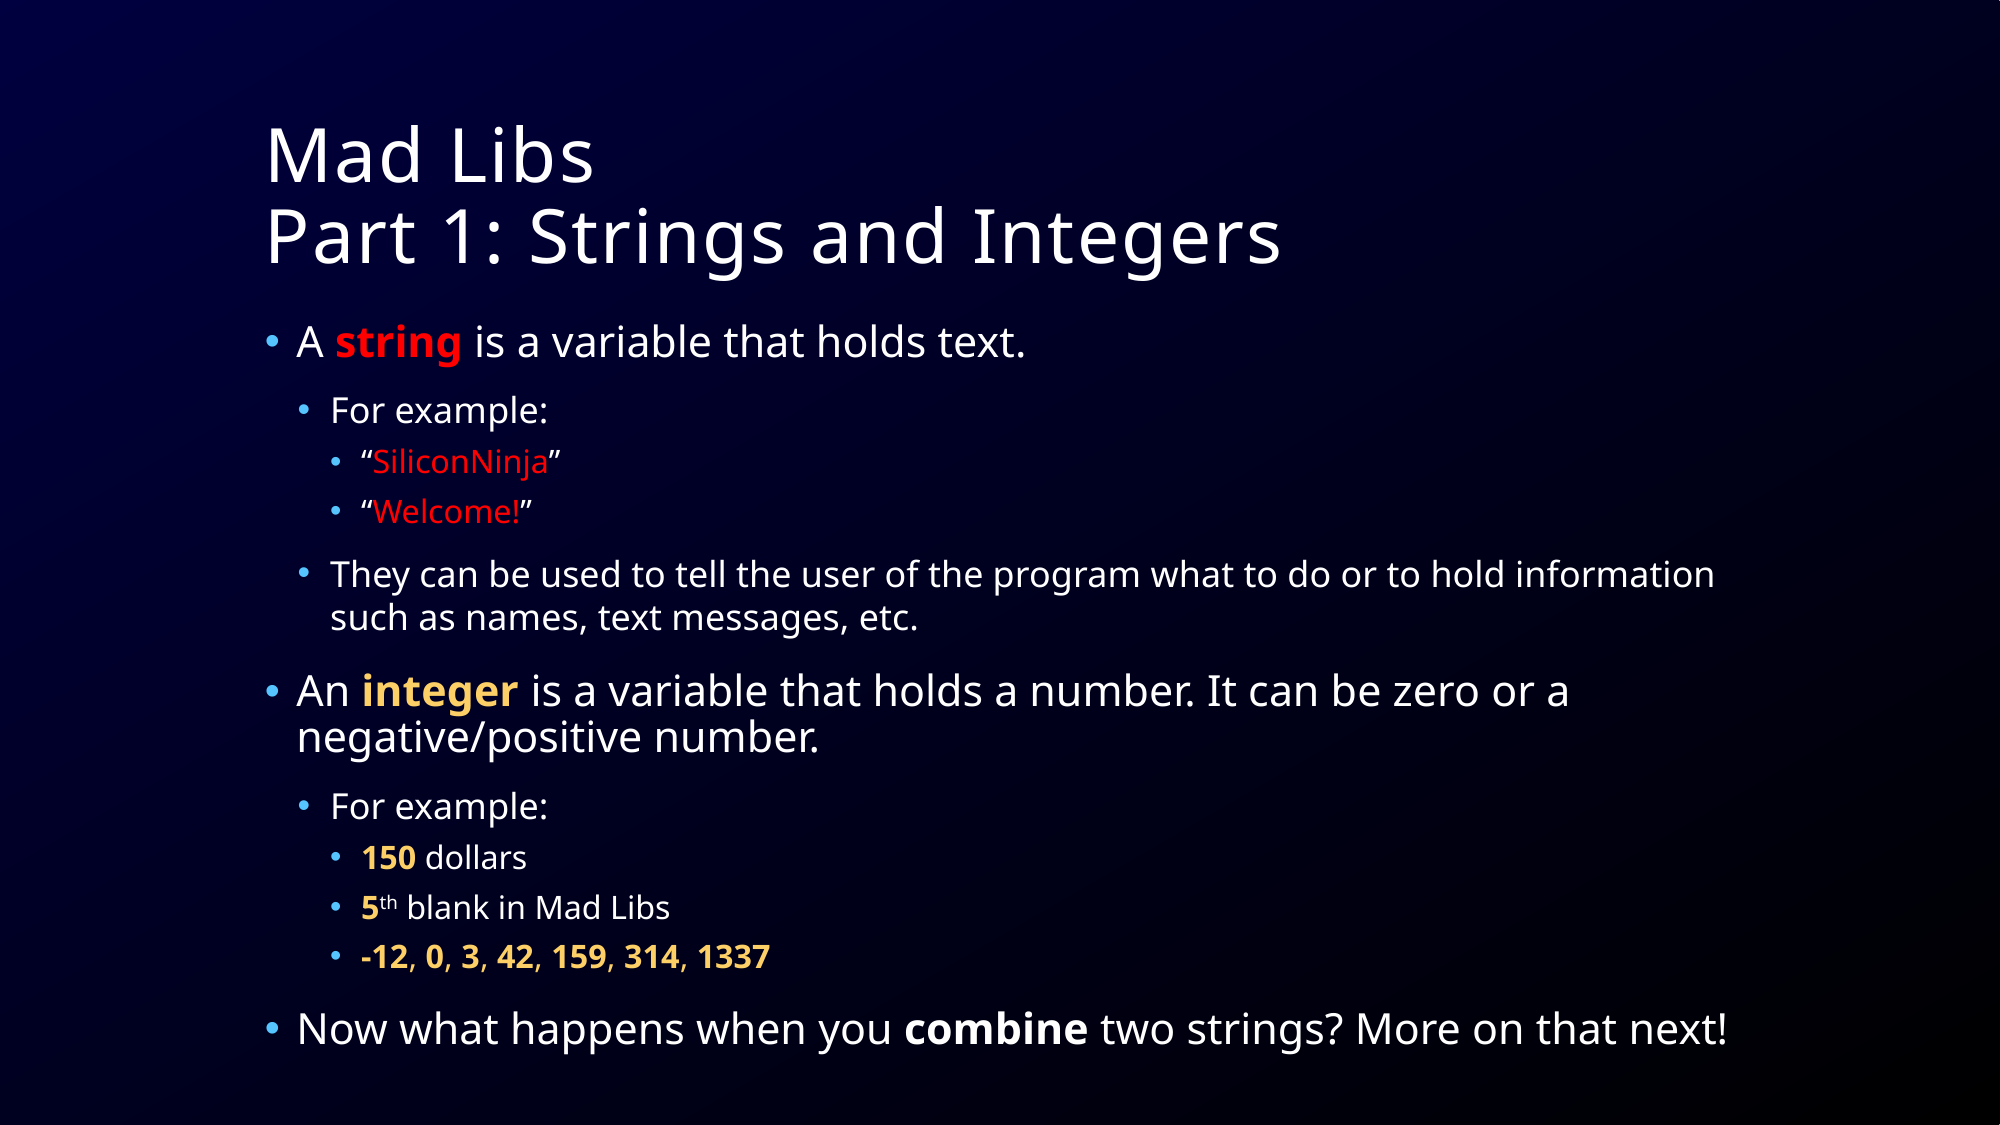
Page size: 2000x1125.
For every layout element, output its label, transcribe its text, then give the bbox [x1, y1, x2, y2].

list A string is a variable that holds text. For example: “SiliconNinja” “Welcome!” They can be used to tell the user of the program what to do or to hold information such as names, text messages, etc. An integer is a variable that holds a number. It can be zero or a negative/positive number. For example: 150 dollars 5th blank in Mad Libs -12, 0, 3, 42, 159, 314, 1337 Now what happens when you combine two strings? More on that next! [249, 312, 1749, 1113]
title Mad Libs Part 1: Strings and Integers [249, 62, 1750, 288]
